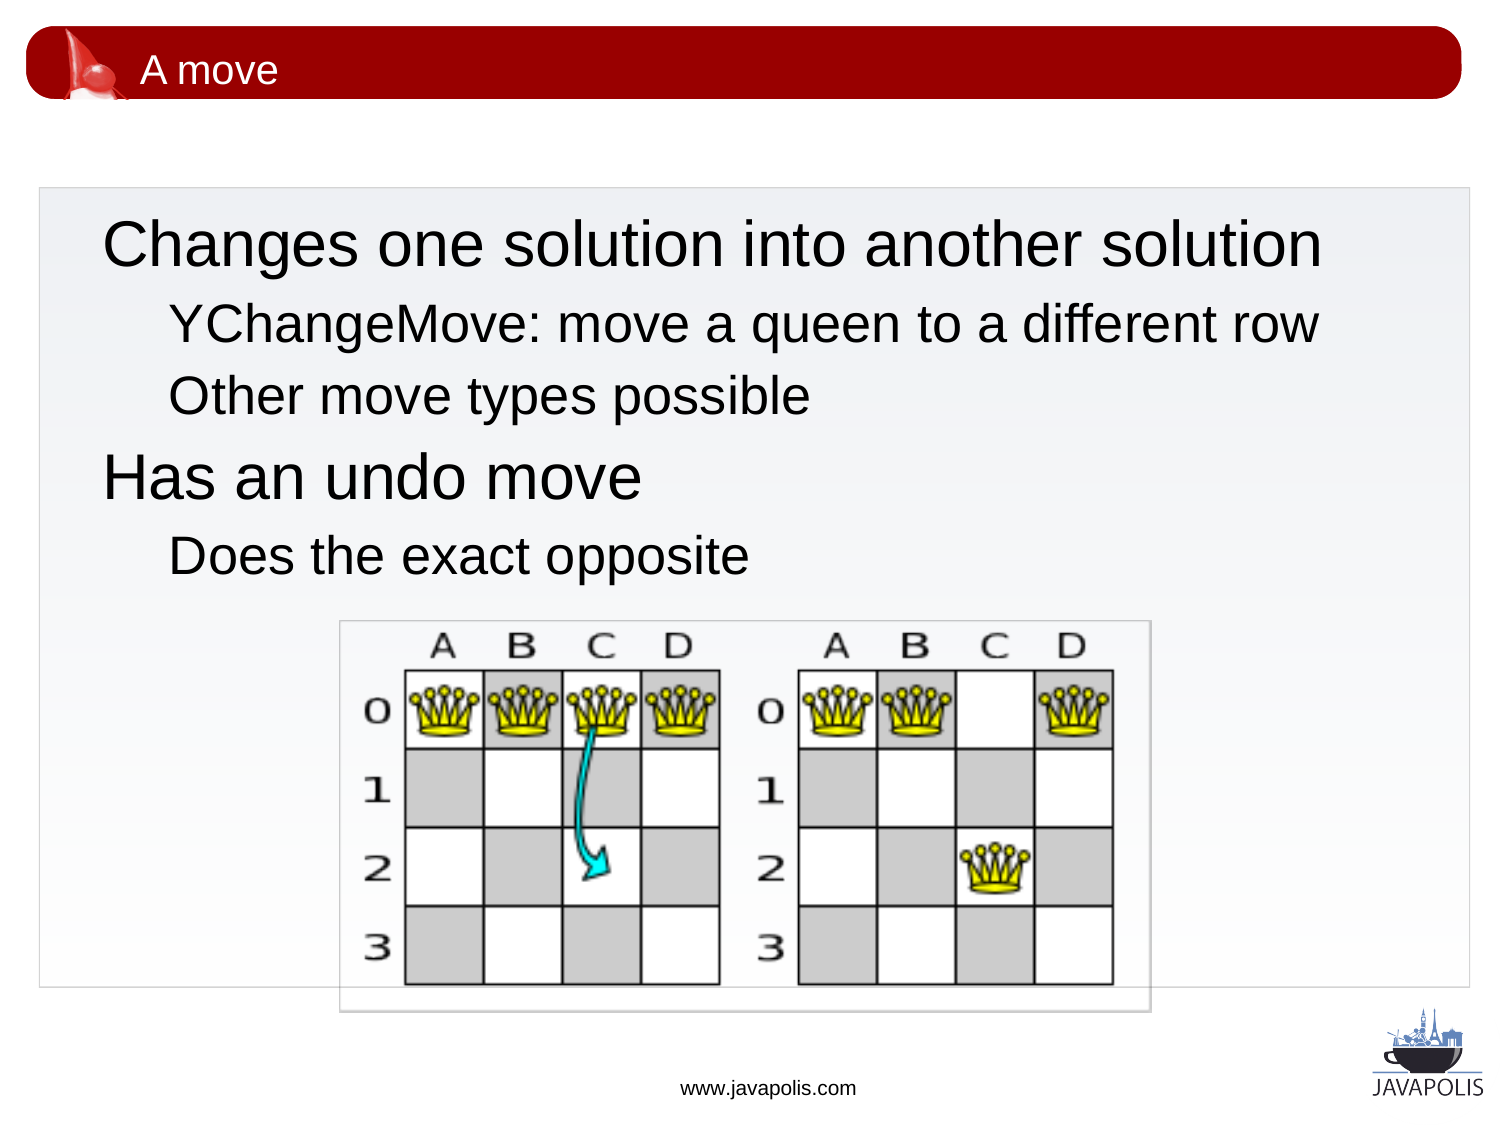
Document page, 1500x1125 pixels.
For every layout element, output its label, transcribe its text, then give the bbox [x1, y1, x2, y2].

list Changes one solution into another solution YChangeMove: move a queen to a different row Other move types possible Has an undo move Does the exact opposite [87, 199, 1426, 1125]
title A move [125, 0, 1450, 101]
picture [62, 28, 125, 100]
picture [339, 620, 1152, 1013]
picture [1426, 1006, 1500, 1125]
